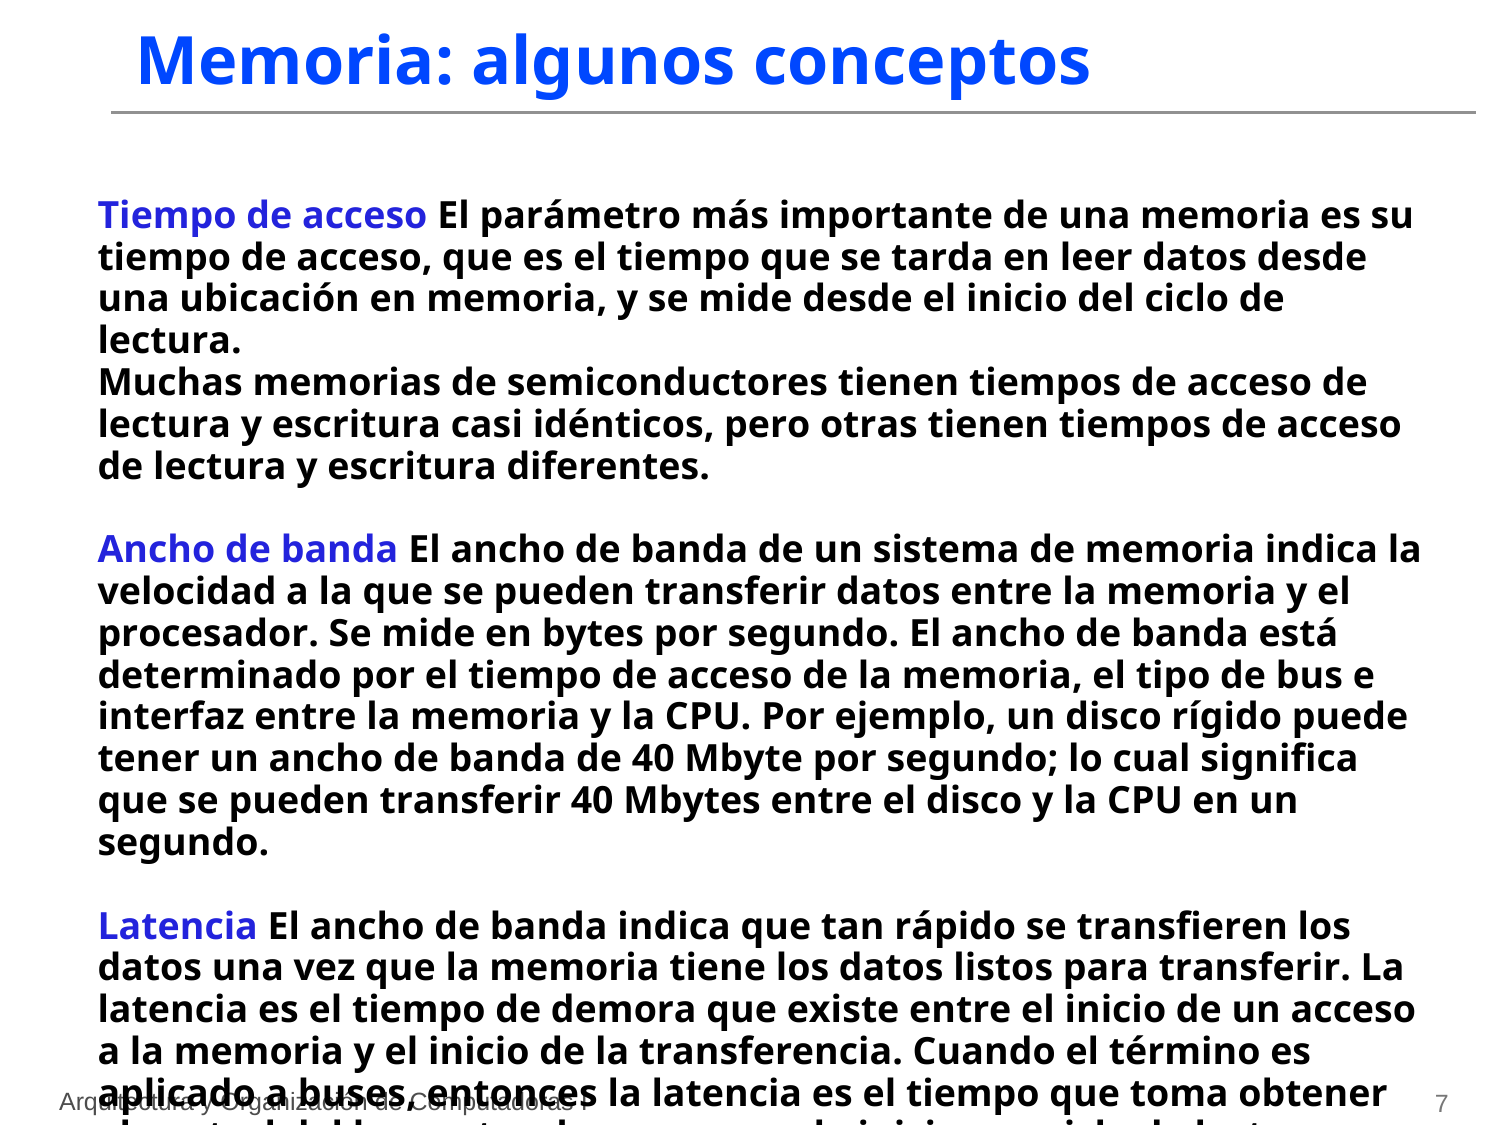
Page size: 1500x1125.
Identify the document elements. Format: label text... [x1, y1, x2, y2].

title Memoria: algunos conceptos [125, 24, 1264, 187]
text_box Tiempo de acceso El parámetro más importante de una memoria es su tiempo de acceso, que es el tiempo que se tarda en leer datos desde una ubicación en memoria, y se mide desde el inicio del ciclo de lectura. Muchas memorias de semiconductores tienen tiempos de acceso de lectura y escritura casi idénticos, pero otras tienen tiempos de acceso de lectura y escritura diferentes. Ancho de banda El ancho de banda de un sistema de memoria indica la velocidad a la que se pueden transferir datos entre la memoria y el procesador. Se mide en bytes por segundo. El ancho de banda está determinado por el tiempo de acceso de la memoria, el tipo de bus e interfaz entre la memoria y la CPU. Por ejemplo, un disco rígido puede tener un ancho de banda de 40 Mbyte por segundo; lo cual significa que se pueden transferir 40 Mbytes entre el disco y la CPU en un segundo. Latencia El ancho de banda indica que tan rápido se transfieren los datos una vez que la memoria tiene los datos listos para transferir. La latencia es el tiempo de demora que existe entre el inicio de un acceso a la memoria y el inicio de la transferencia. Cuando el término es aplicado a buses, entonces la latencia es el tiempo que toma obtener el control del bus antes de que se pueda iniciar un ciclo de lectura o escritura. [82, 187, 1441, 1125]
